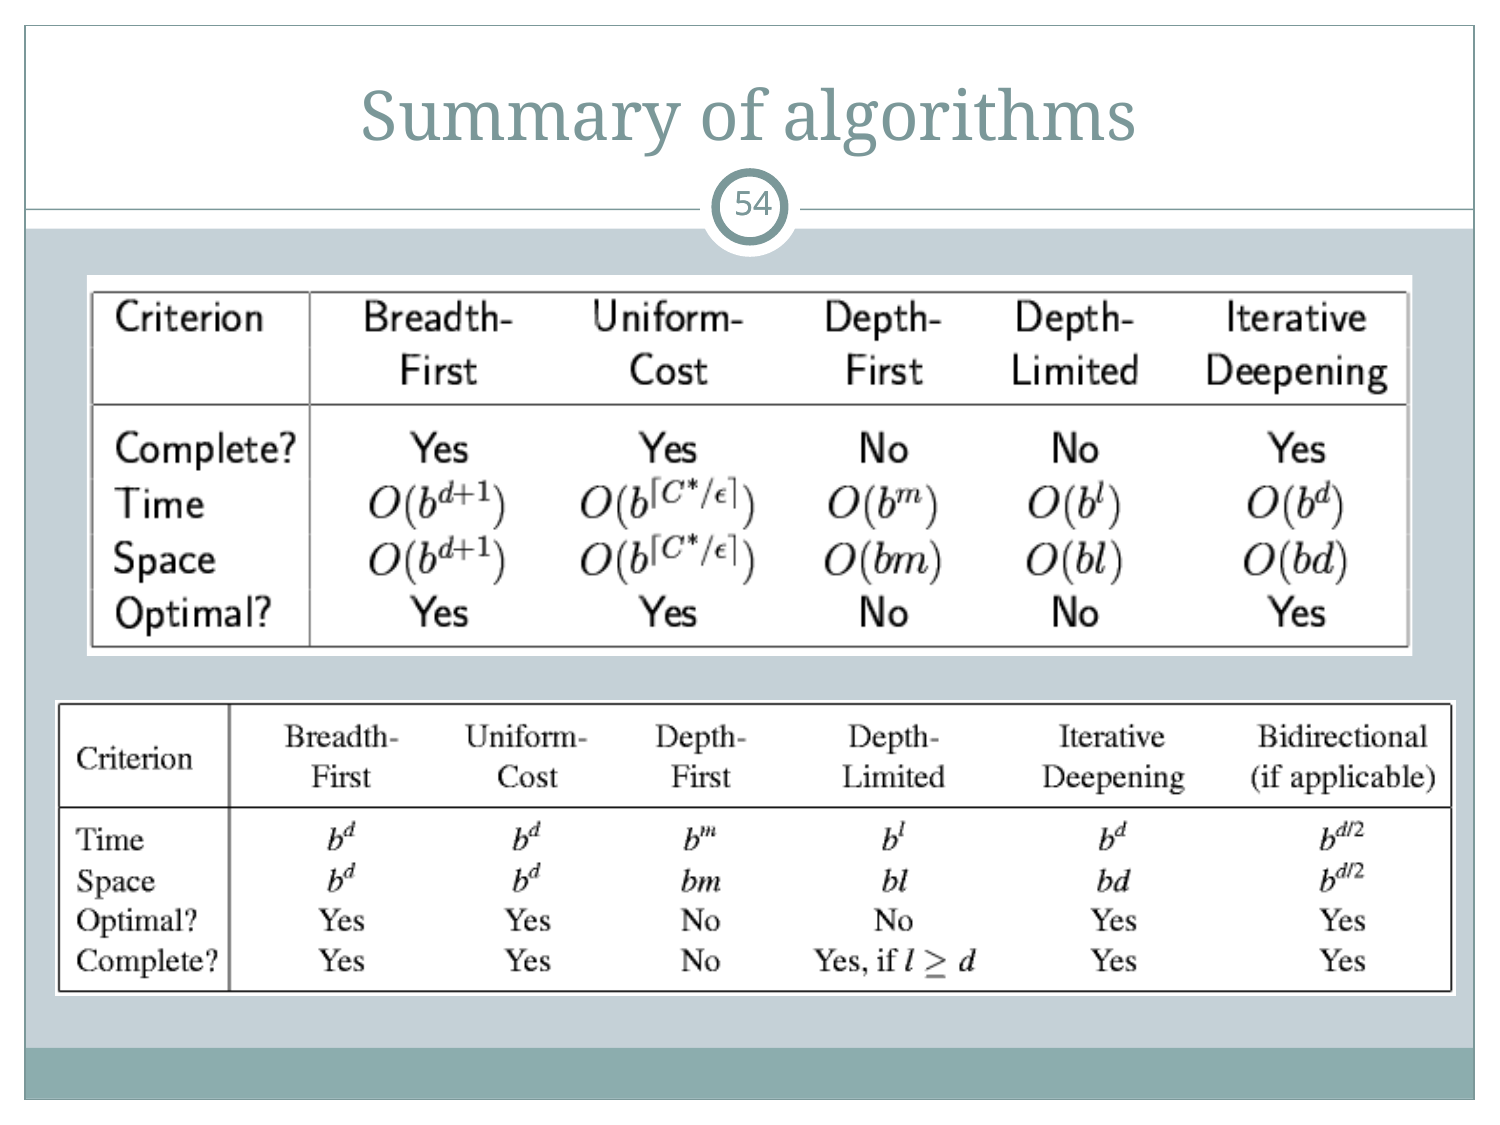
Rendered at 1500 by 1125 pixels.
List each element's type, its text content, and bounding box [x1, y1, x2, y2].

picture [55, 700, 1456, 996]
title Summary of algorithms [49, 37, 1450, 162]
picture [86, 275, 1413, 656]
slide_number <number> [715, 168, 791, 241]
